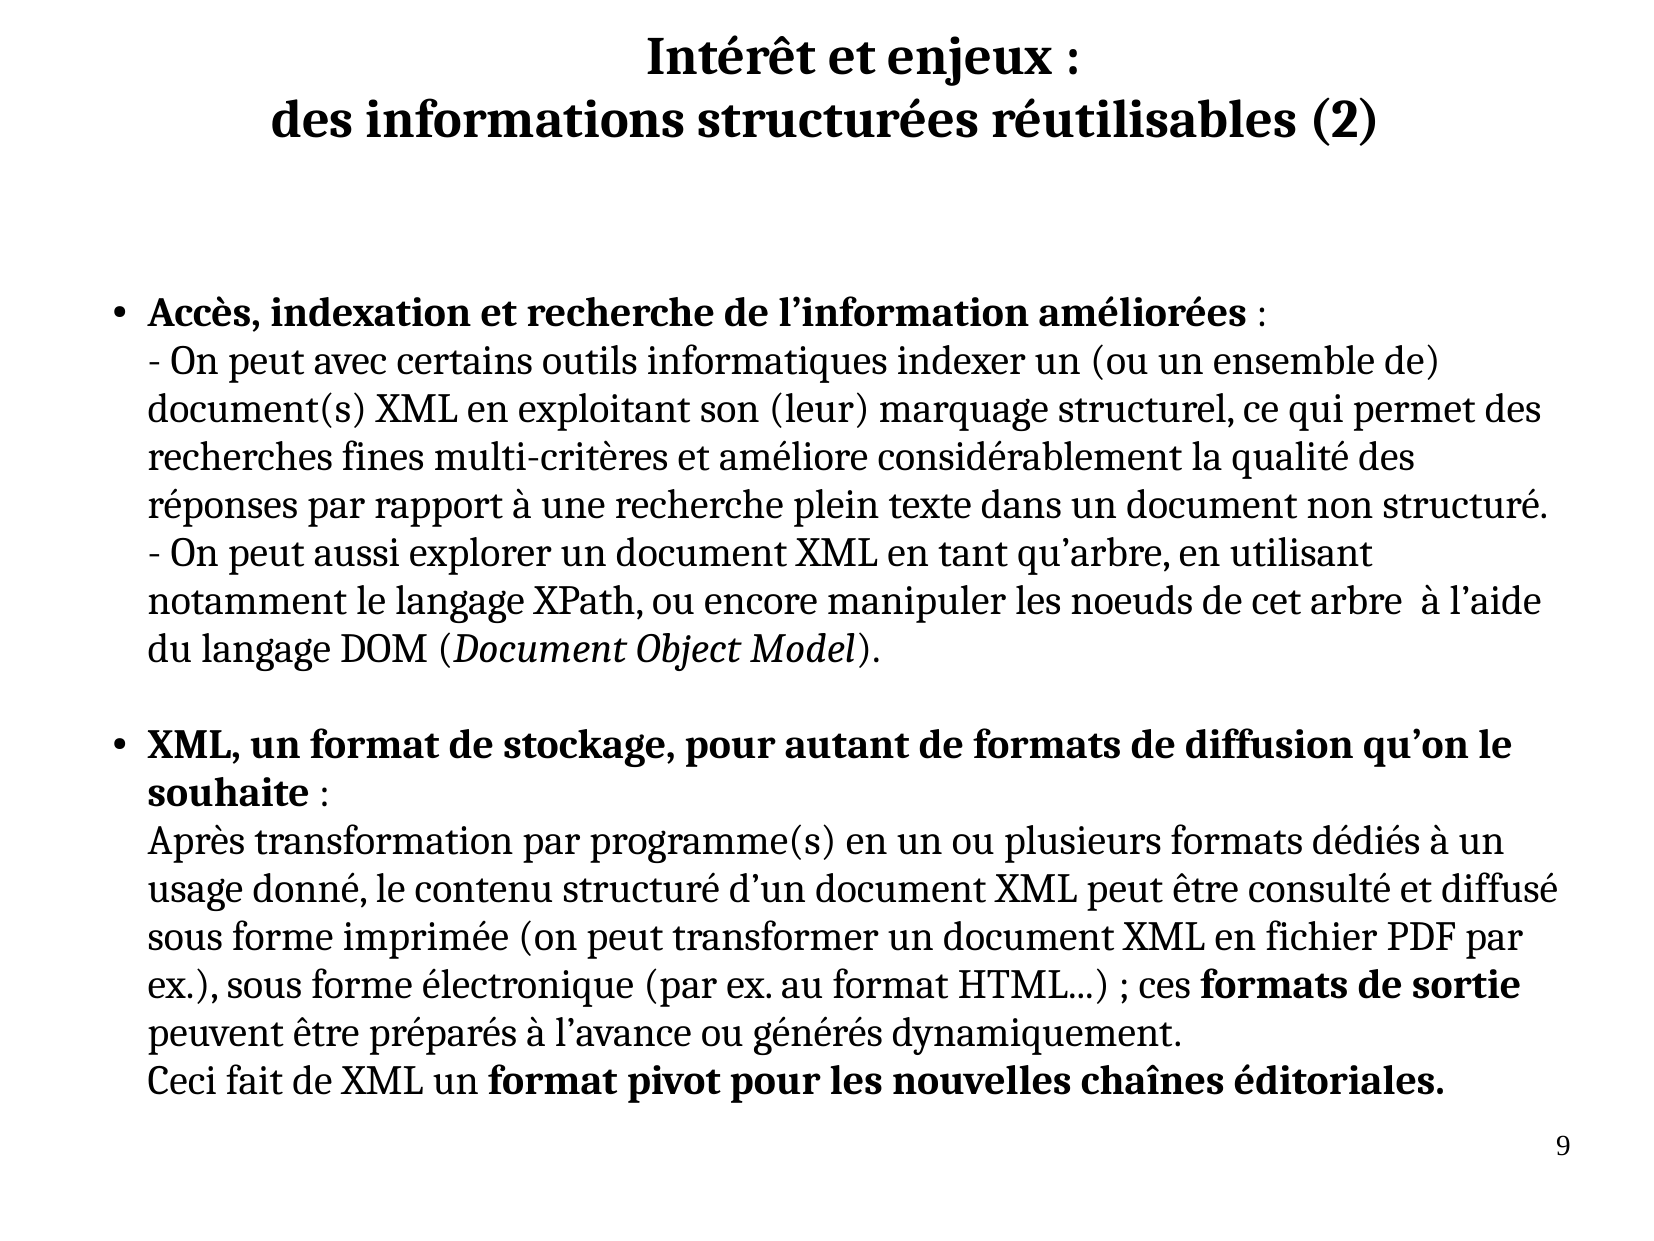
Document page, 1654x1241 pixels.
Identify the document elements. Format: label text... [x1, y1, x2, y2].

title Intérêt et enjeux : des informations structurées réutilisables (2) [0, 0, 1654, 178]
subtitle Accès, indexation et recherche de l’information améliorées : - On peut avec certains outils informatiques indexer un (ou un ensemble de) document(s) XML en exploitant son (leur) marquage structurel, ce qui permet des recherches fines multi-critères et améliore considérablement la qualité des réponses par rapport à une recherche plein texte dans un document non structuré. - On peut aussi explorer un document XML en tant qu’arbre, en utilisant notamment le langage XPath, ou encore manipuler les noeuds de cet arbre à l’aide du langage DOM (Document Object Model). XML, un format de stockage, pour autant de formats de diffusion qu’on le souhaite : Après transformation par programme(s) en un ou plusieurs formats dédiés à un usage donné, le contenu structuré d’un document XML peut être consulté et diffusé sous forme imprimée (on peut transformer un document XML en fichier PDF par ex.), sous forme électronique (par ex. au format HTML...) ; ces formats de sortie peuvent être préparés à l’avance ou générés dynamiquement. Ceci fait de XML un format pivot pour les nouvelles chaînes éditoriales. [76, 246, 1565, 1231]
